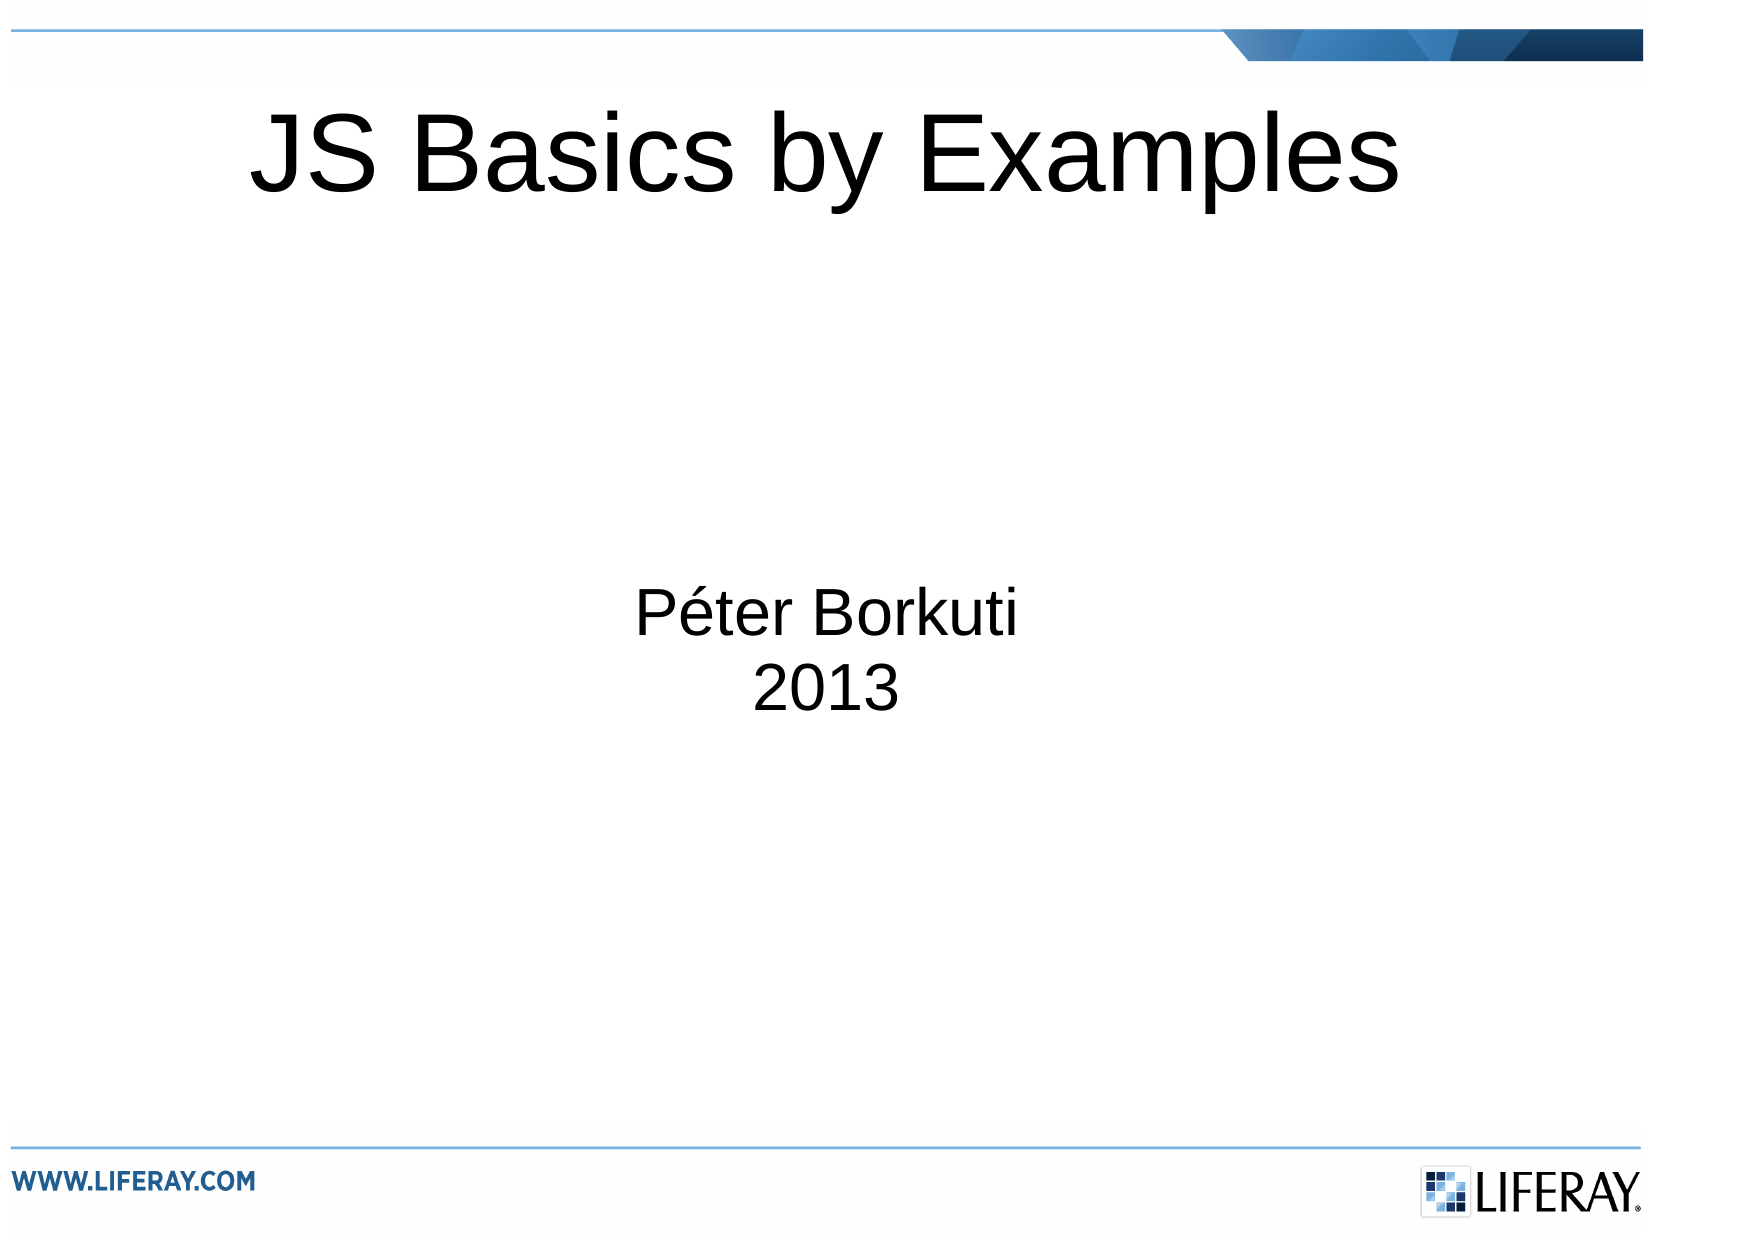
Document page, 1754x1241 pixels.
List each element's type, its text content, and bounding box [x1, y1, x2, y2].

title JS Basics by Examples [82, 49, 1571, 257]
picture [9, 1124, 1642, 1234]
subtitle Péter Borkuti 2013 [82, 290, 1571, 1010]
picture [11, 0, 1644, 84]
